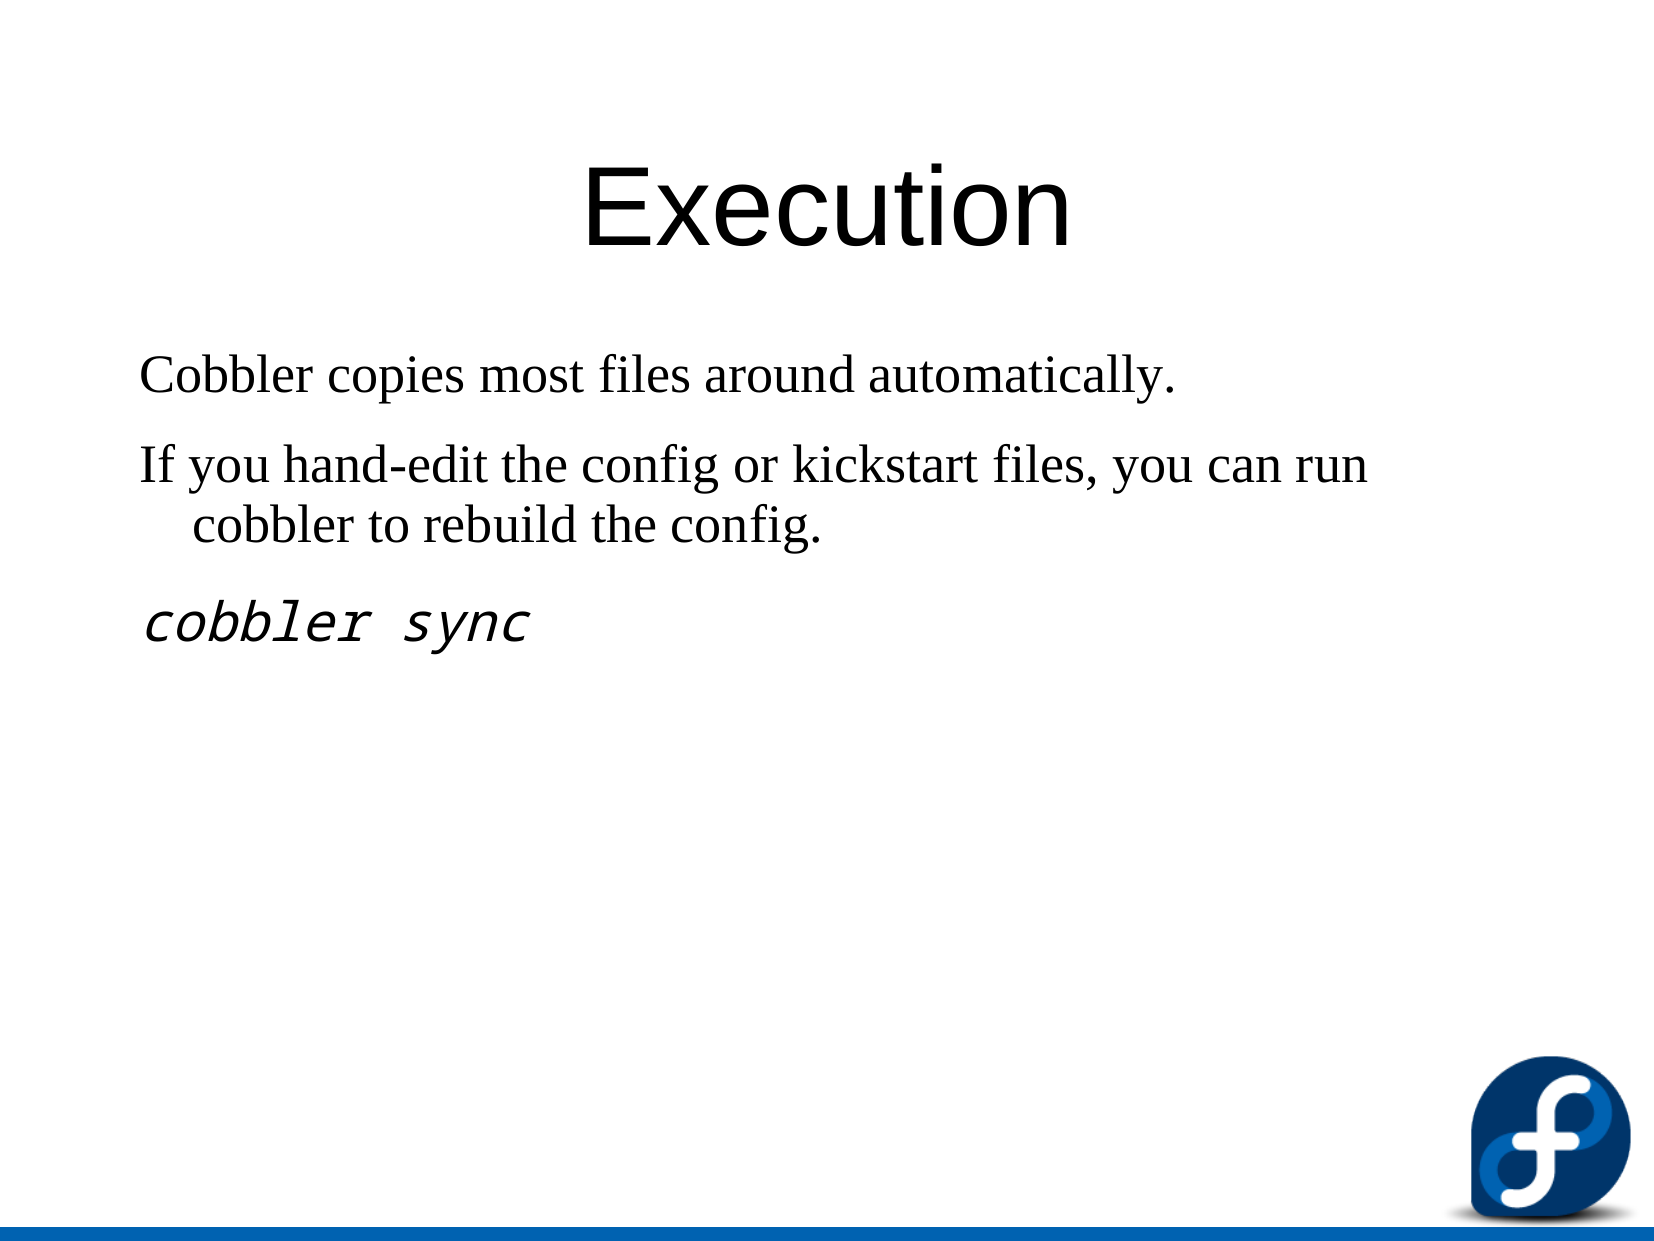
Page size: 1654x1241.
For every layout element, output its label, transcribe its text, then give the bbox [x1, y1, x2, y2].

list Cobbler copies most files around automatically. If you hand-edit the config or kickstart files, you can run cobbler to rebuild the config. cobbler sync [121, 344, 1534, 1127]
title Execution [121, 102, 1534, 310]
picture [1438, 1055, 1645, 1229]
